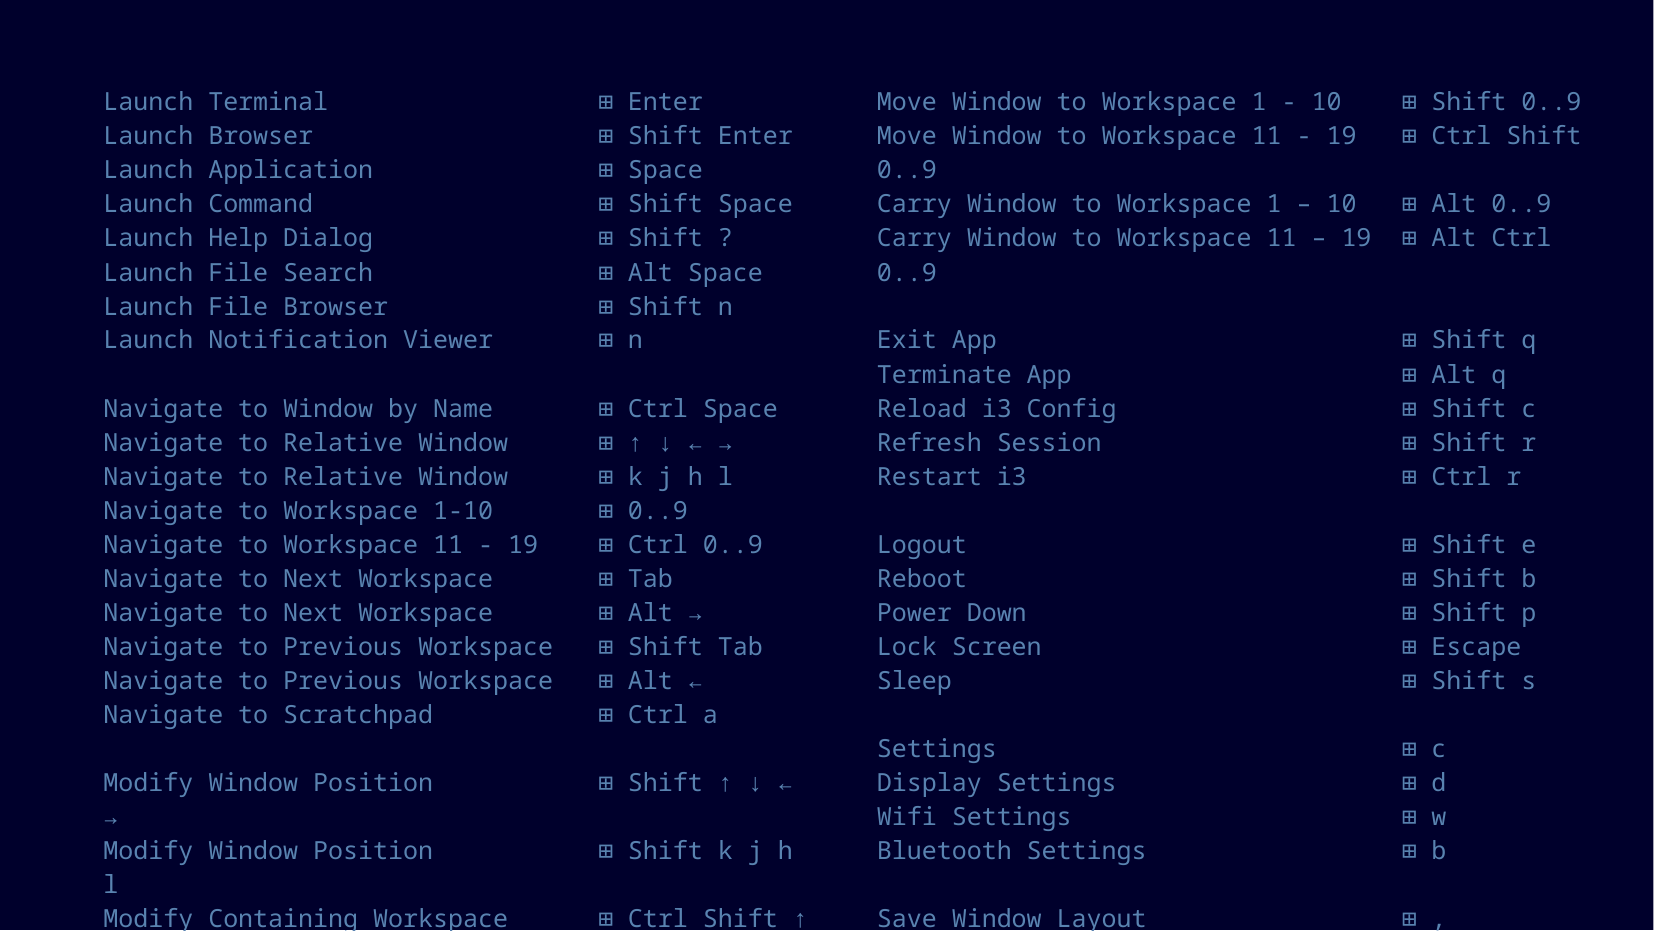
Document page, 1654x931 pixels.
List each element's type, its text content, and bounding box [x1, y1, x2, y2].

text_box Move Window to Workspace 1 - 10 ⊞ Shift 0..9 Move Window to Workspace 11 - 19 ⊞ Ctrl Shift 0..9 Carry Window to Workspace 1 – 10 ⊞ Alt 0..9 Carry Window to Workspace 11 – 19 ⊞ Alt Ctrl 0..9 Exit App ⊞ Shift q Terminate App ⊞ Alt q Reload i3 Config ⊞ Shift c Refresh Session ⊞ Shift r Restart i3 ⊞ Ctrl r Logout ⊞ Shift e Reboot ⊞ Shift b Power Down ⊞ Shift p Lock Screen ⊞ Escape Sleep ⊞ Shift s Settings ⊞ c Display Settings ⊞ d Wifi Settings ⊞ w Bluetooth Settings ⊞ b Save Window Layout ⊞ , Load Window Layout ⊞ . Toggle Bar ⊞ i Enter Resize Mode ⊞ r Exit Resize Mode Enter or Escape [862, 76, 1607, 861]
text_box Launch Terminal ⊞ Enter Launch Browser ⊞ Shift Enter Launch Application ⊞ Space Launch Command ⊞ Shift Space Launch Help Dialog ⊞ Shift ? Launch File Search ⊞ Alt Space Launch File Browser ⊞ Shift n Launch Notification Viewer ⊞ n Navigate to Window by Name ⊞ Ctrl Space Navigate to Relative Window ⊞ ↑ ↓ ← → Navigate to Relative Window ⊞ k j h l Navigate to Workspace 1-10 ⊞ 0..9 Navigate to Workspace 11 - 19 ⊞ Ctrl 0..9 Navigate to Next Workspace ⊞ Tab Navigate to Next Workspace ⊞ Alt → Navigate to Previous Workspace ⊞ Shift Tab Navigate to Previous Workspace ⊞ Alt ← Navigate to Scratchpad ⊞ Ctrl a Modify Window Position ⊞ Shift ↑ ↓ ← → Modify Window Position ⊞ Shift k j h l Modify Containing Workspace ⊞ Ctrl Shift ↑ ↓ ← → Modify Next Window Orientation ⊞ Backspace Modify Window Fullscreen Toggle ⊞ f Modify Window Floating Toggle ⊞ Shift f Move Focused Window to Scratch ⊞ Ctrl m Modify Tile/Float Focus Toggle ⊞ Shift t Modify Window Layout Mode ⊞ t [88, 76, 833, 861]
